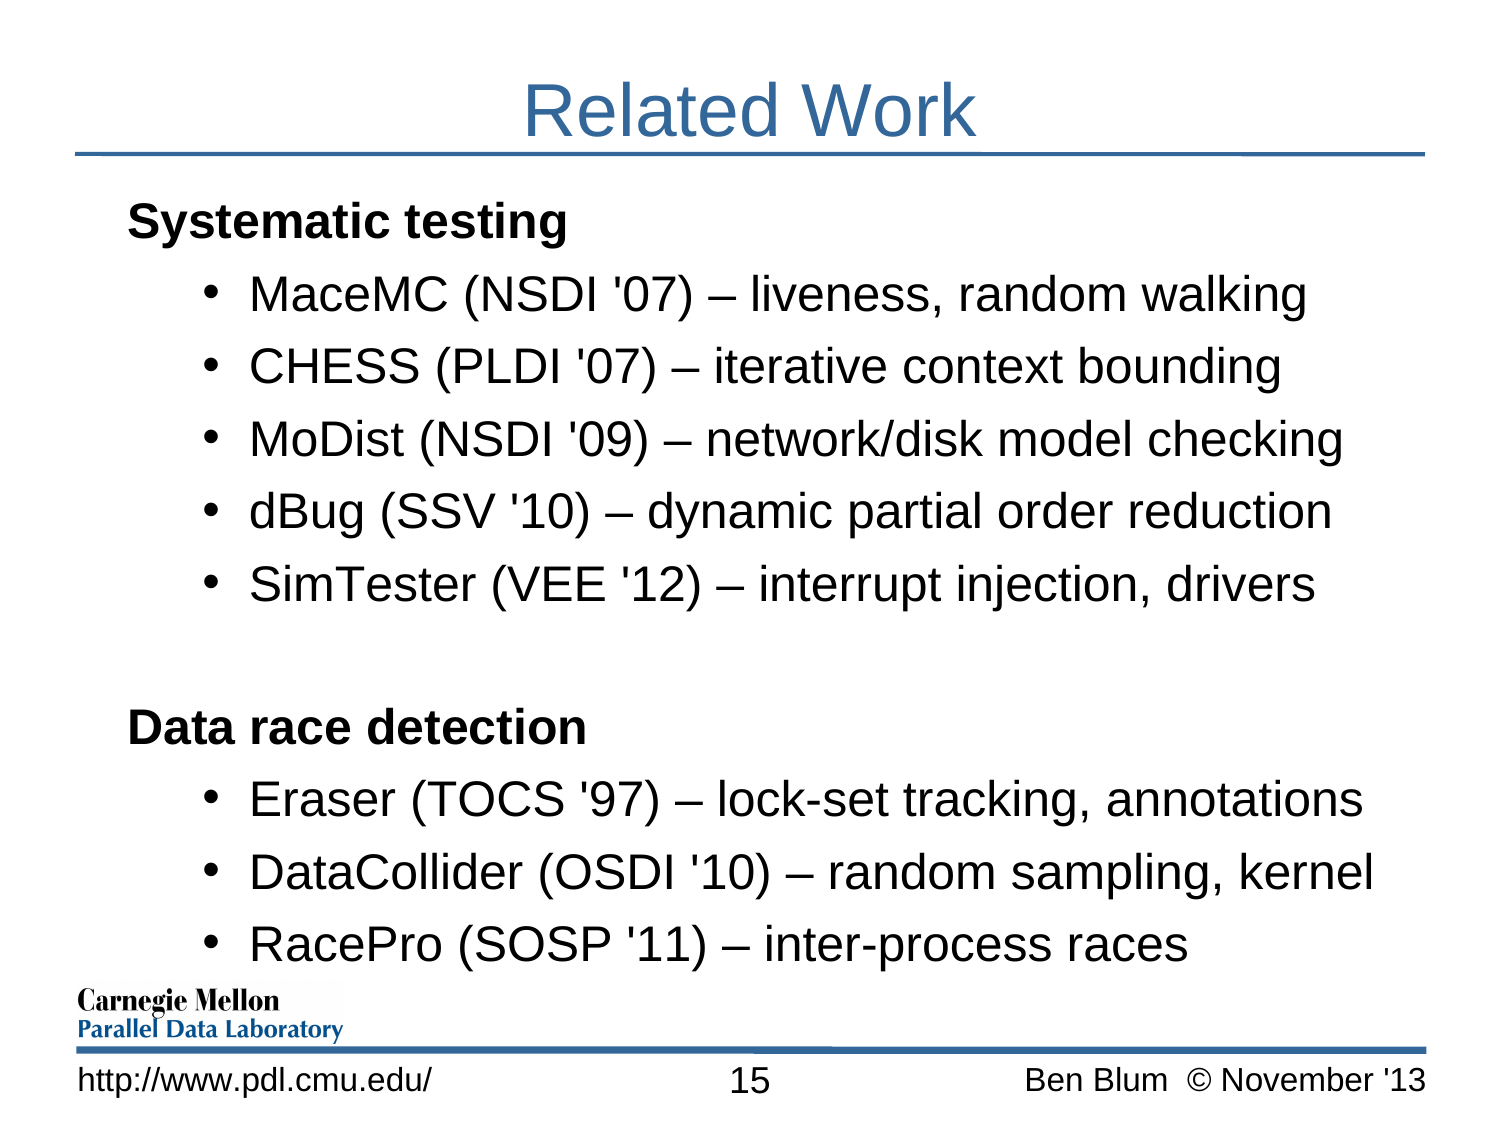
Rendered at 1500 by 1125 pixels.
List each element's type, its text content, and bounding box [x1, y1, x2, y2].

title Related Work [112, 50, 1388, 163]
picture [77, 979, 343, 1044]
list Systematic testing MaceMC (NSDI '07) – liveness, random walking CHESS (PLDI '07) – iterative context bounding MoDist (NSDI '09) – network/disk model checking dBug (SSV '10) – dynamic partial order reduction SimTester (VEE '12) – interrupt injection, drivers Data race detection Eraser (TOCS '97) – lock-set tracking, annotations DataCollider (OSDI '10) – random sampling, kernel RacePro (SOSP '11) – inter-process races [112, 181, 1463, 980]
